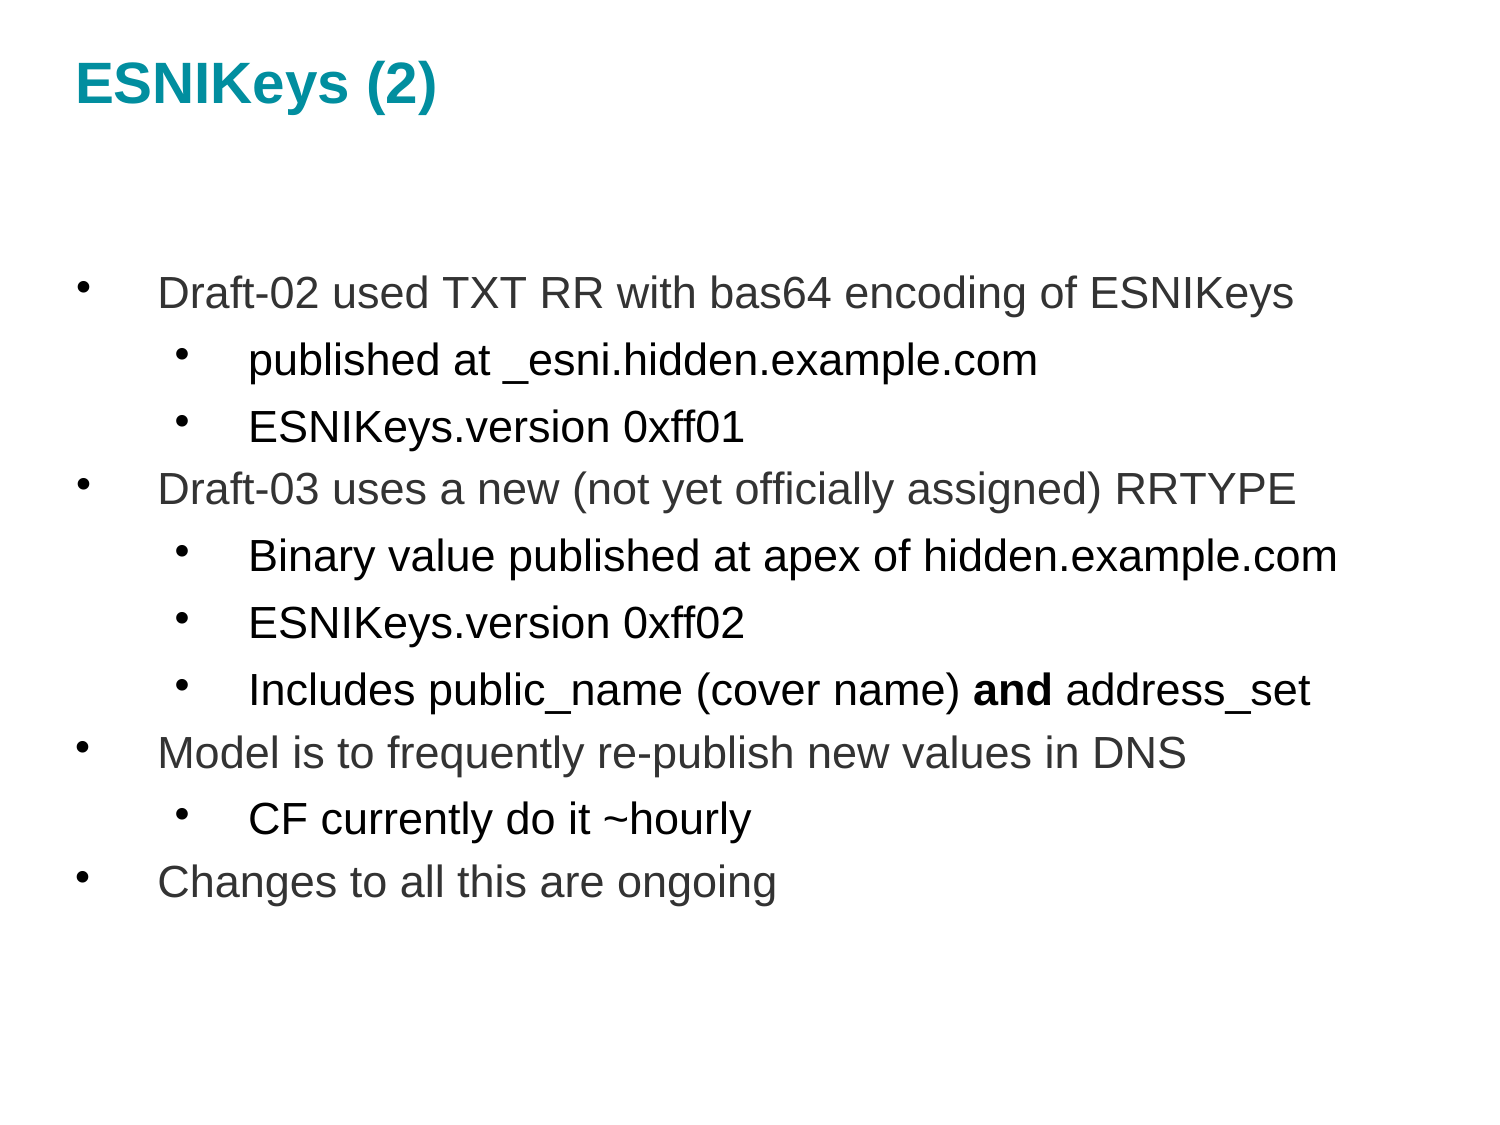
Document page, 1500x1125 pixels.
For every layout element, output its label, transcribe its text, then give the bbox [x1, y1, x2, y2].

title ESNIKeys (2) [75, 44, 1426, 233]
list Draft-02 used TXT RR with bas64 encoding of ESNIKeys published at _esni.hidden.example.com ESNIKeys.version 0xff01 Draft-03 uses a new (not yet officially assigned) RRTYPE Binary value published at apex of hidden.example.com ESNIKeys.version 0xff02 Includes public_name (cover name) and address_set Model is to frequently re-publish new values in DNS CF currently do it ~hourly Changes to all this are ongoing [75, 263, 1426, 916]
